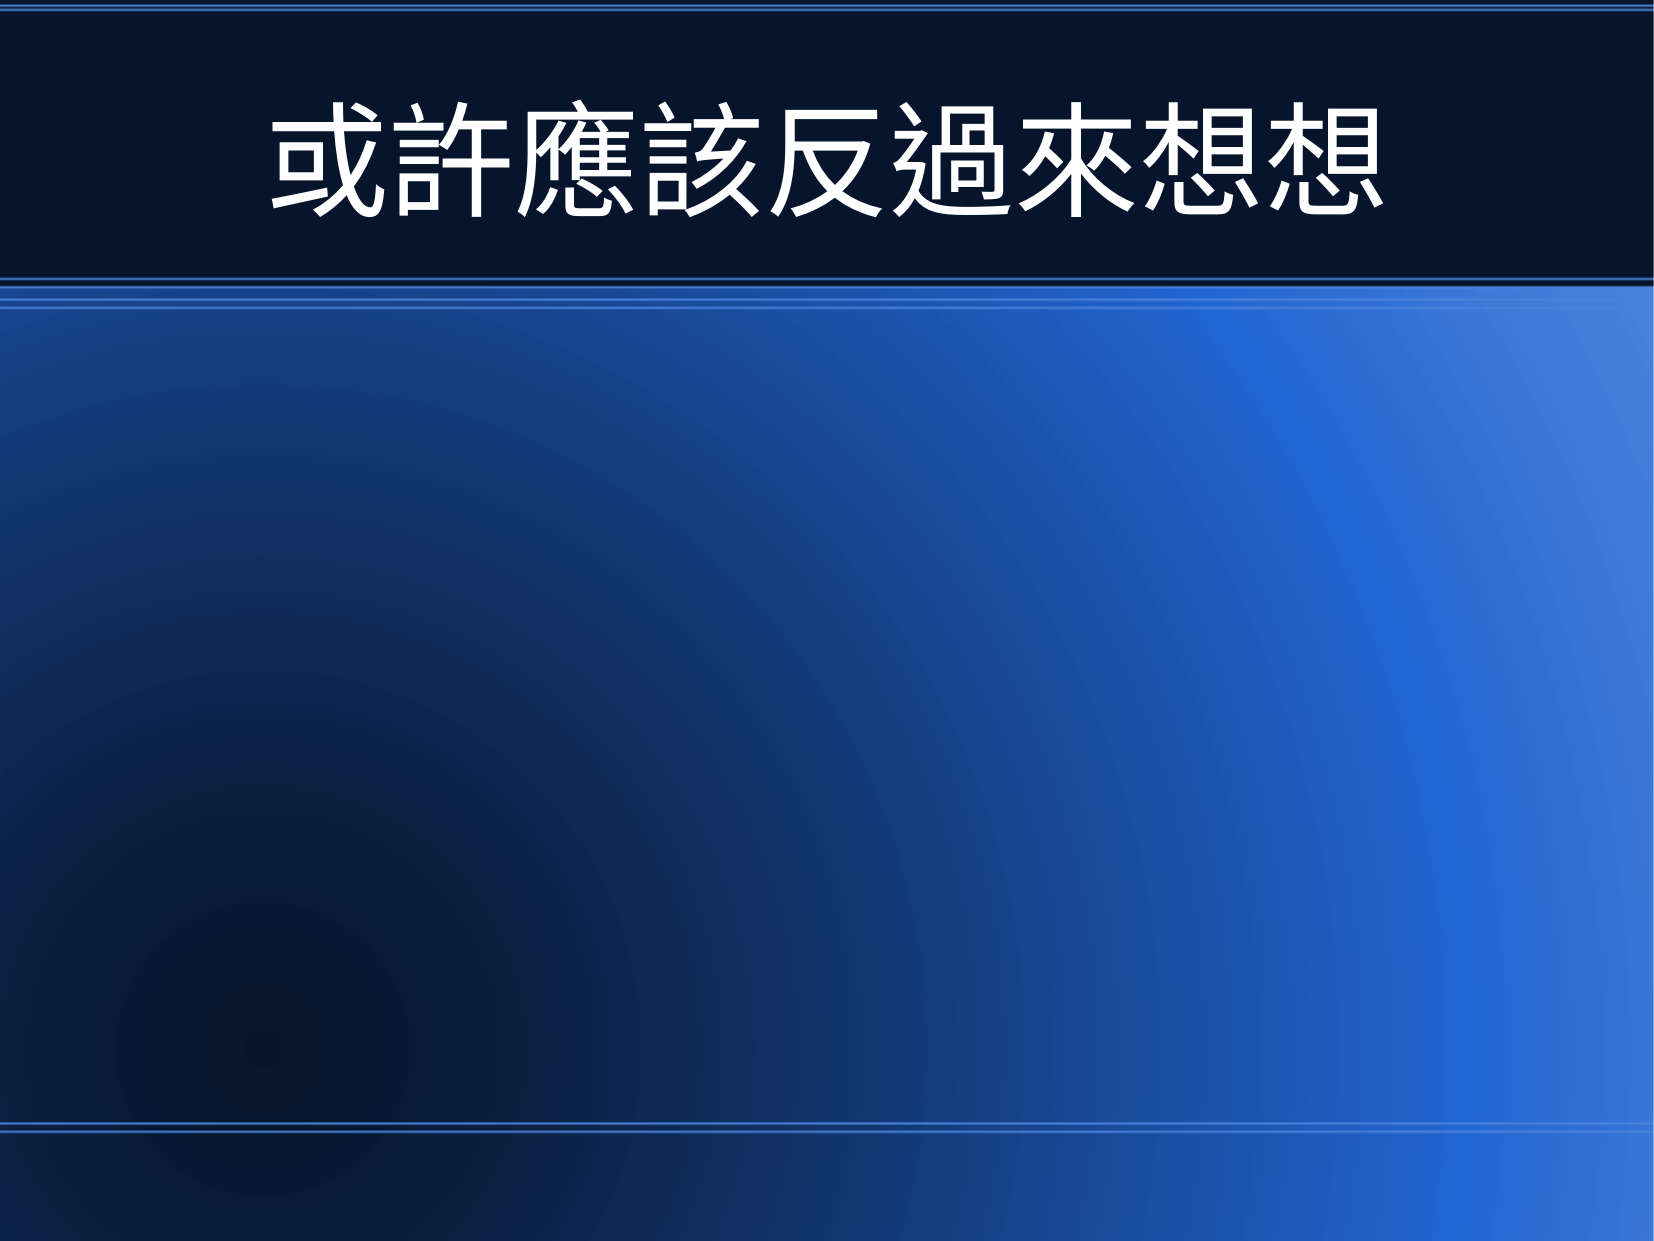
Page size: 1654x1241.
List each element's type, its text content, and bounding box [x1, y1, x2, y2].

picture [0, 0, 1654, 1241]
title 或許應該反過來想想 [82, 49, 1571, 257]
